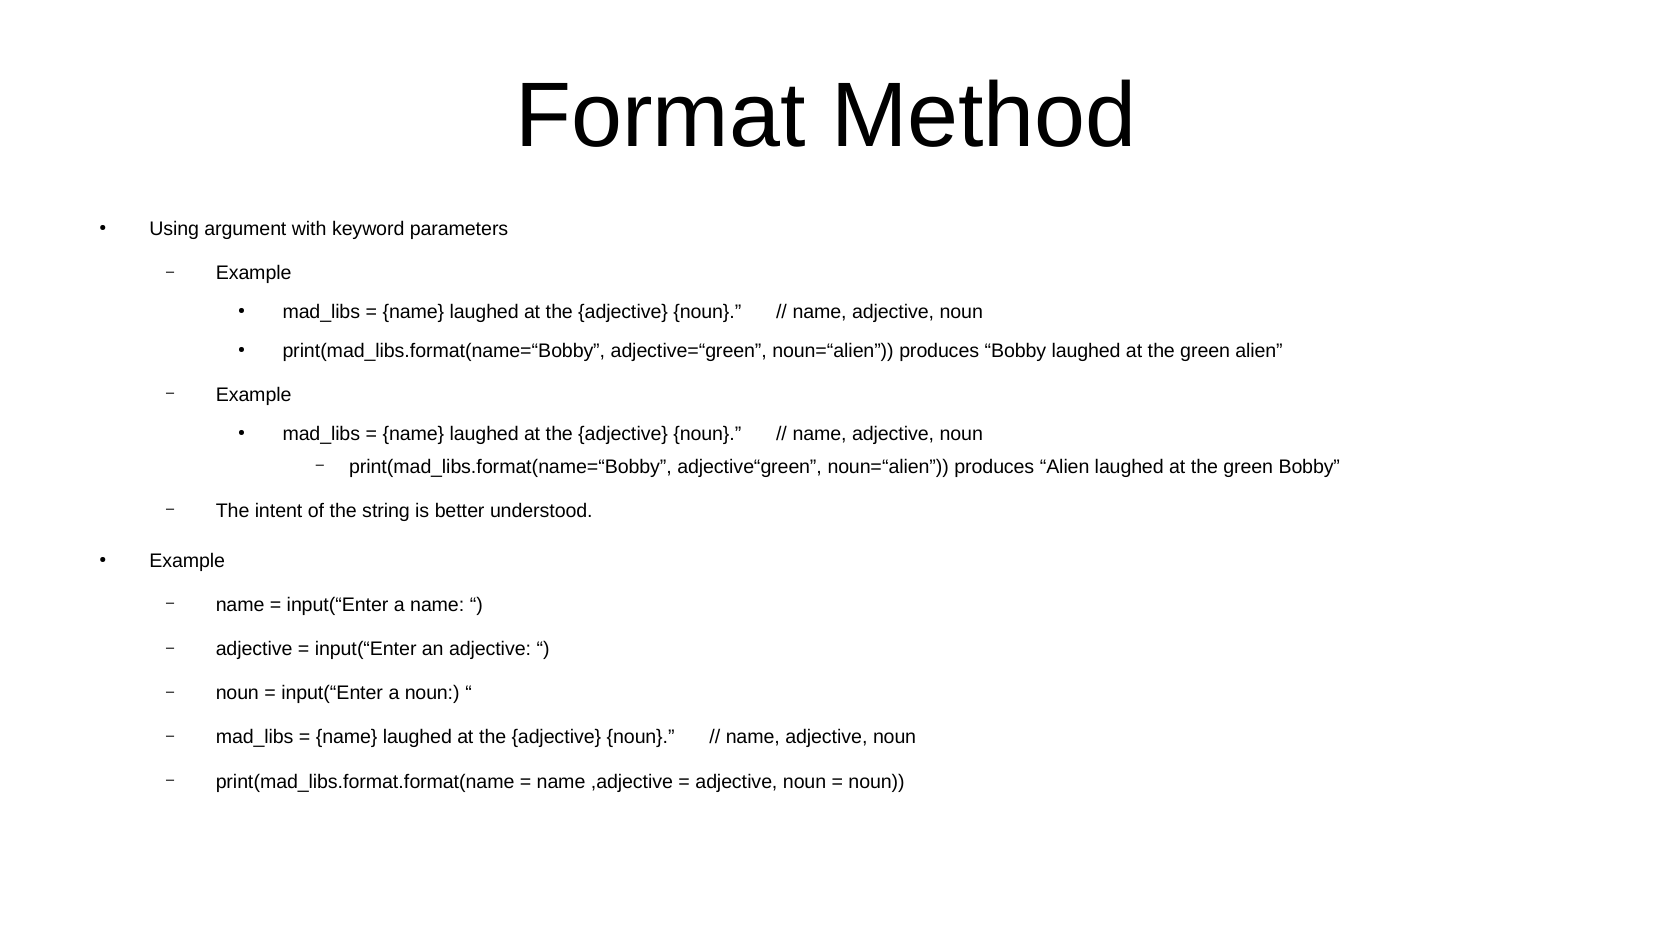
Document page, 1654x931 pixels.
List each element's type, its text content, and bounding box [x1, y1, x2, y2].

title Format Method [82, 37, 1571, 193]
list Using argument with keyword parameters Example mad_libs = {name} laughed at the {adjective} {noun}.” // name, adjective, noun print(mad_libs.format(name=“Bobby”, adjective=“green”, noun=“alien”)) produces “Bobby laughed at the green alien” Example mad_libs = {name} laughed at the {adjective} {noun}.” // name, adjective, noun print(mad_libs.format(name=“Bobby”, adjective“green”, noun=“alien”)) produces “Alien laughed at the green Bobby” The intent of the string is better understood. Example name = input(“Enter a name: “) adjective = input(“Enter an adjective: “) noun = input(“Enter a noun:) “ mad_libs = {name} laughed at the {adjective} {noun}.” // name, adjective, noun print(mad_libs.format.format(name = name ,adjective = adjective, noun = noun)) [82, 217, 1486, 796]
